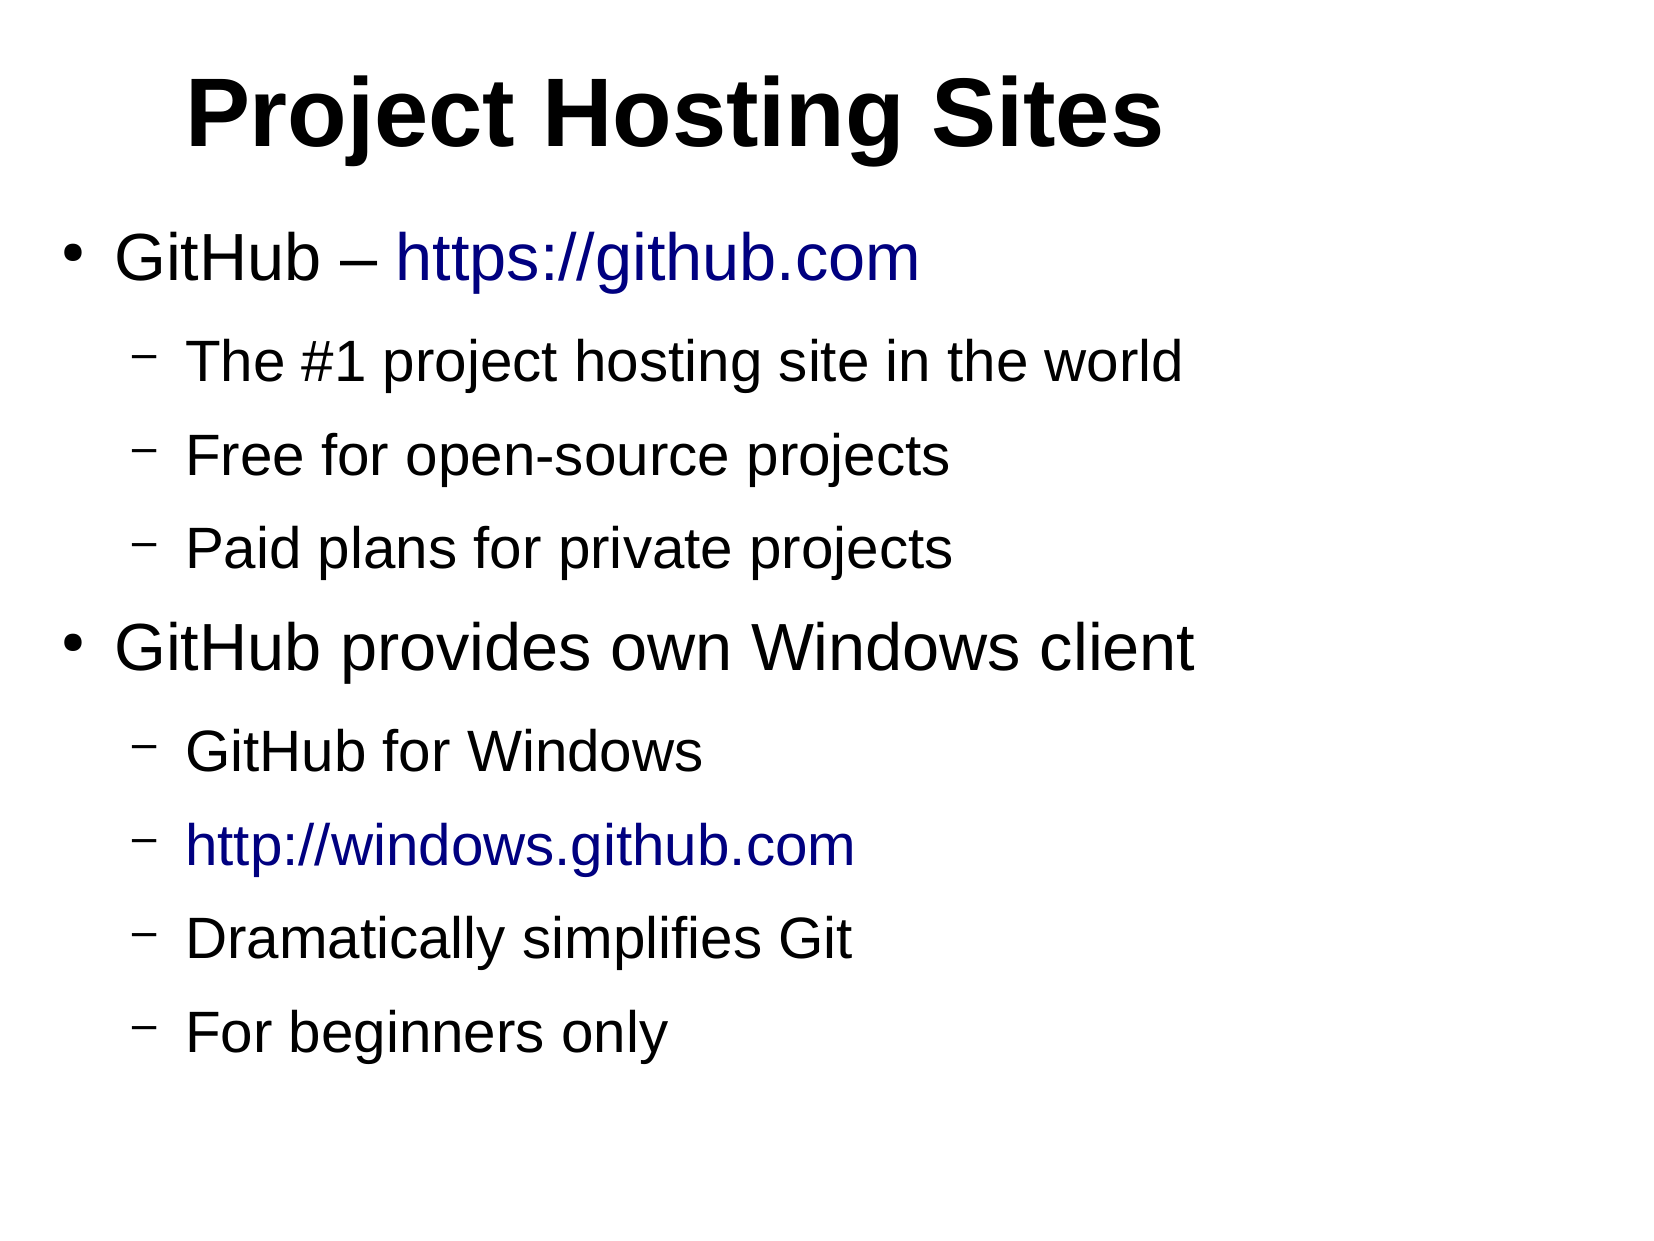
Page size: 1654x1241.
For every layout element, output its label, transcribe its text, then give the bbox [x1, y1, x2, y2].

list GitHub – https://github.com The #1 project hosting site in the world Free for open-source projects Paid plans for private projects GitHub provides own Windows client GitHub for Windows http://windows.github.com Dramatically simplifies Git For beginners only [25, 208, 1628, 1216]
title Project Hosting Sites [25, 7, 1325, 209]
